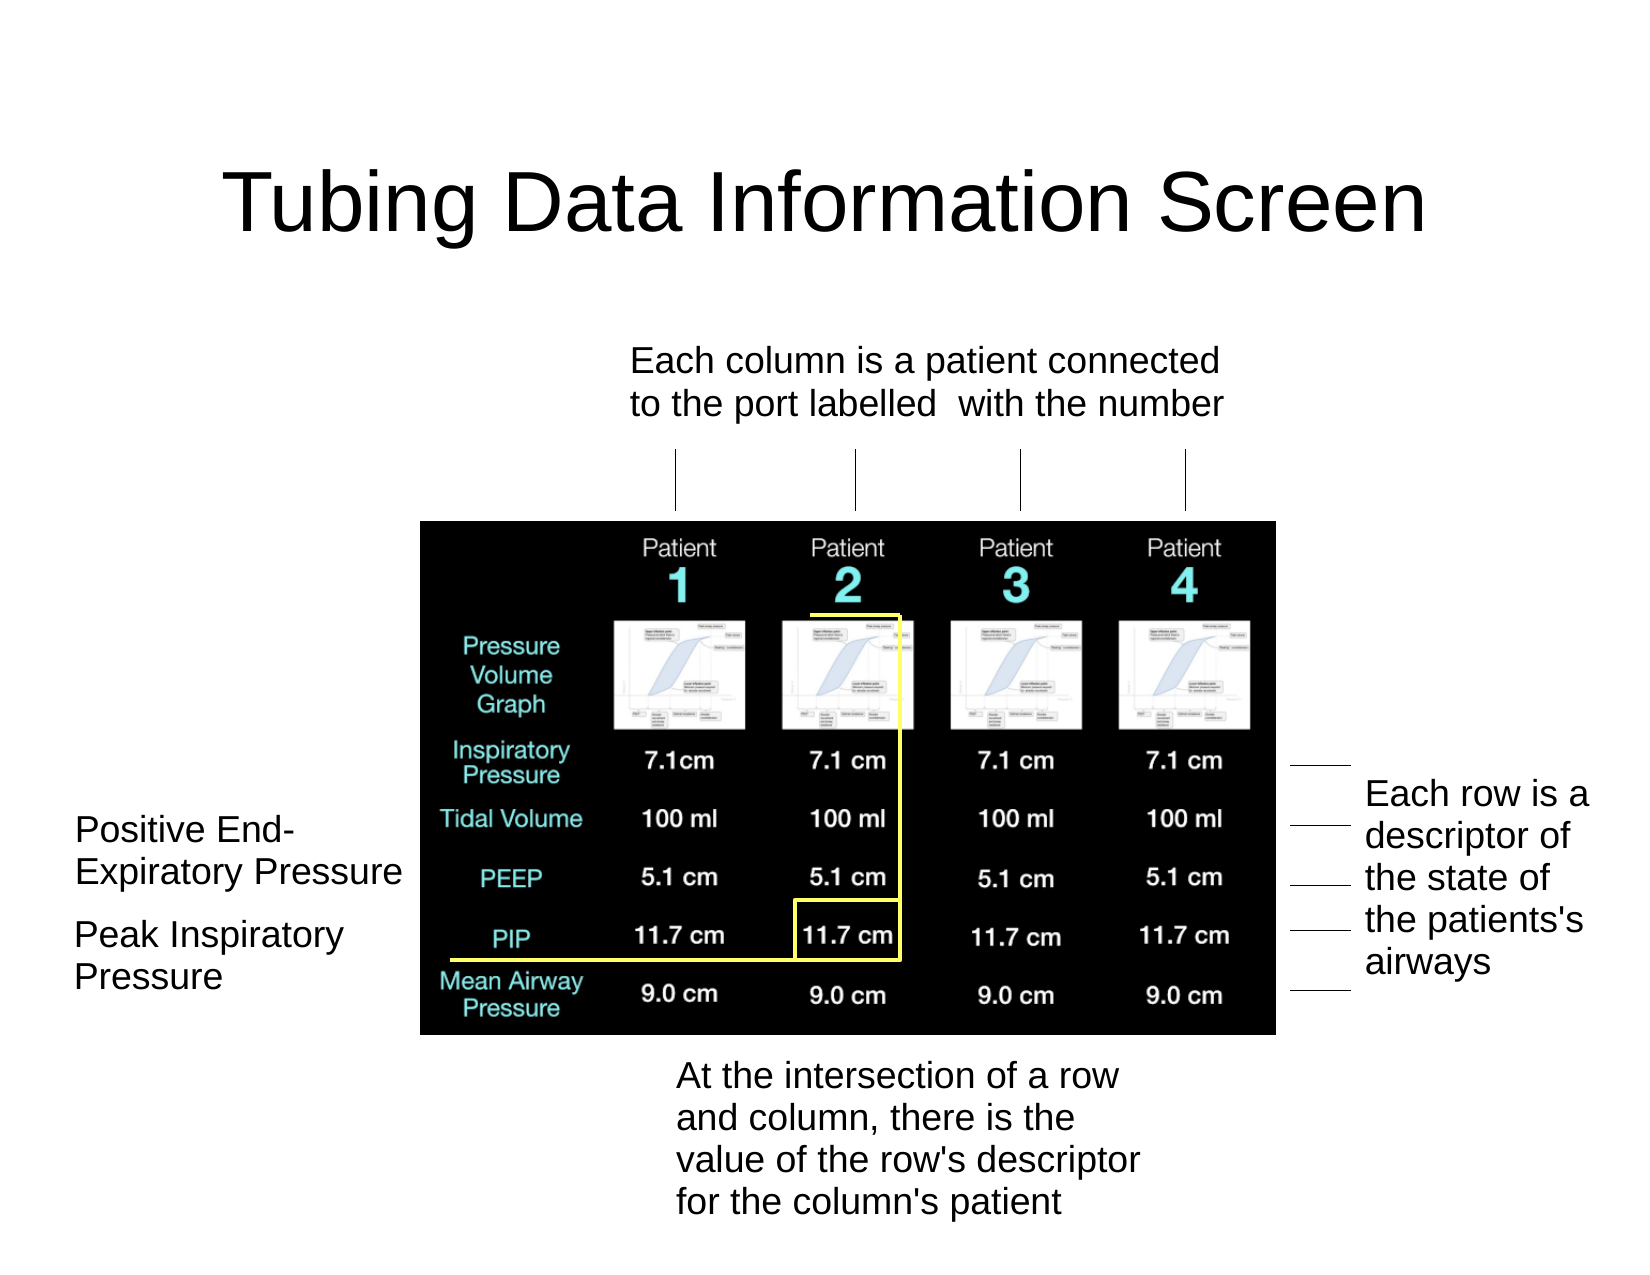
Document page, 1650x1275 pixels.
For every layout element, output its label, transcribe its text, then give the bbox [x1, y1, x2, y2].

text_box Peak Inspiratory Pressure [59, 906, 405, 1006]
text_box Each row is a descriptor of the state of the patients's airways [1350, 764, 1621, 991]
picture [420, 521, 1276, 1036]
title Tubing Data Information Screen [135, 105, 1515, 299]
text_box At the intersection of a row and column, there is the value of the row's descriptor for the column's patient [661, 1046, 1171, 1231]
text_box Each column is a patient connected to the port labelled with the number [615, 332, 1246, 436]
text_box Positive End-Expiratory Pressure [60, 801, 421, 907]
